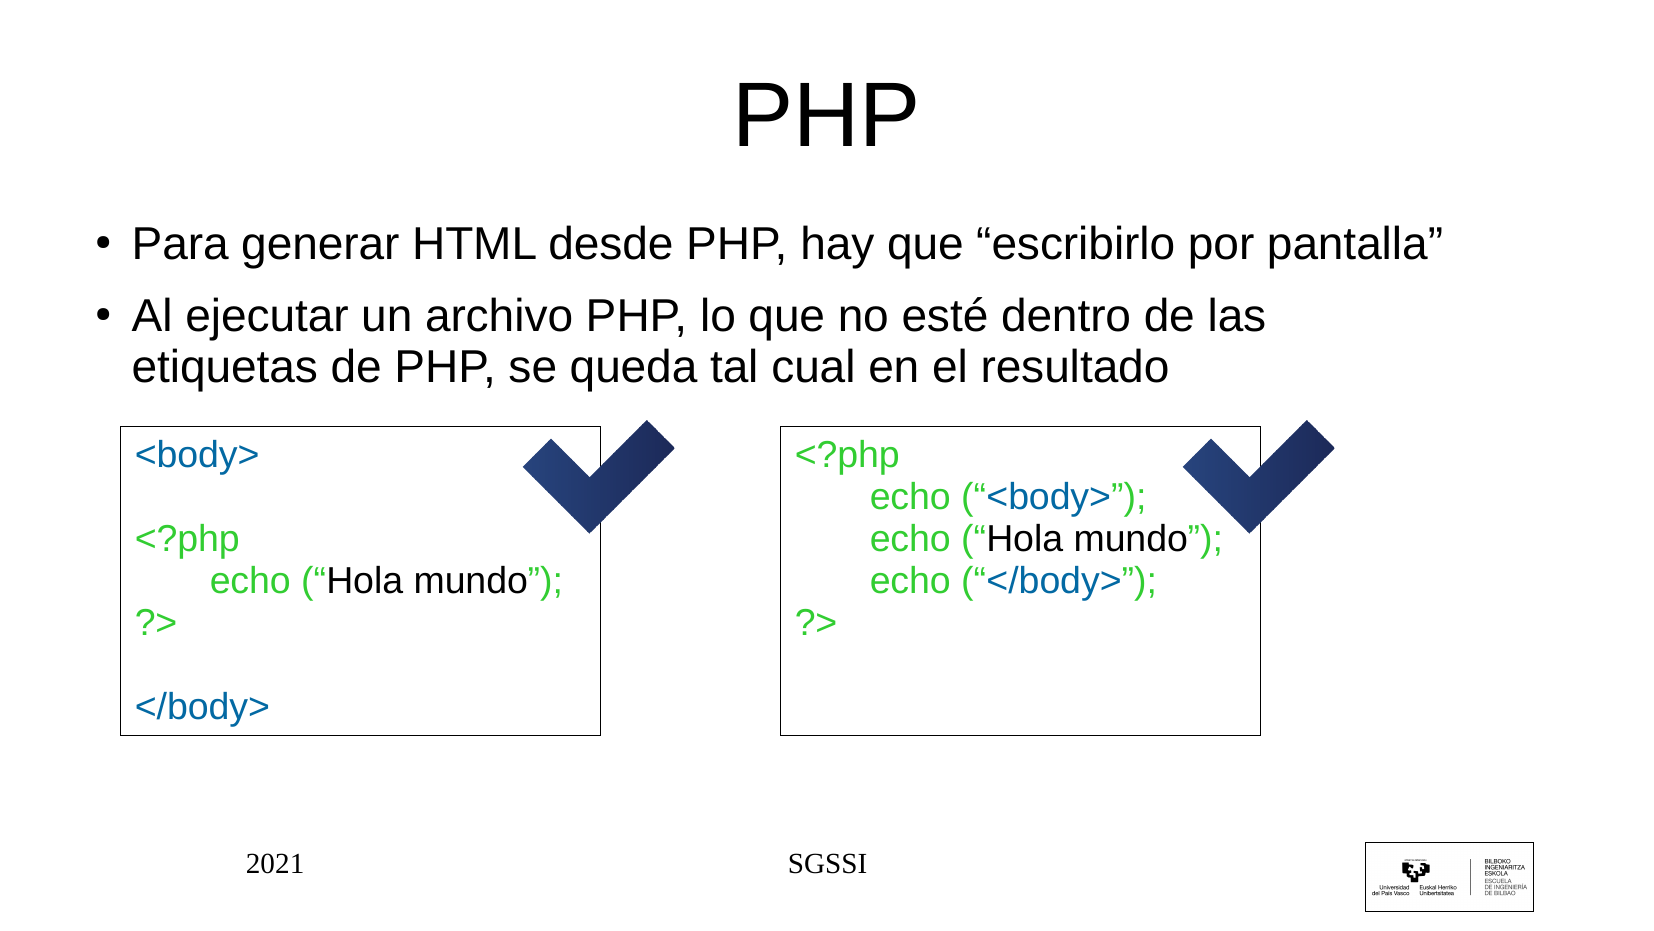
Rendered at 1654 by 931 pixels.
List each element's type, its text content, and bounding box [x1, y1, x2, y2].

text_box <body> <?php echo (“Hola mundo”); ?> </body> [120, 426, 601, 736]
picture [1366, 843, 1533, 911]
picture [1182, 420, 1336, 534]
picture [522, 420, 676, 534]
list Para generar HTML desde PHP, hay que “escribirlo por pantalla” Al ejecutar un archivo PHP, lo que no esté dentro de las etiquetas de PHP, se queda tal cual en el resultado [82, 217, 1456, 436]
title PHP [82, 37, 1571, 193]
text_box <?php echo (“<body>”); echo (“Hola mundo”); echo (“</body>”); ?> [780, 426, 1261, 736]
